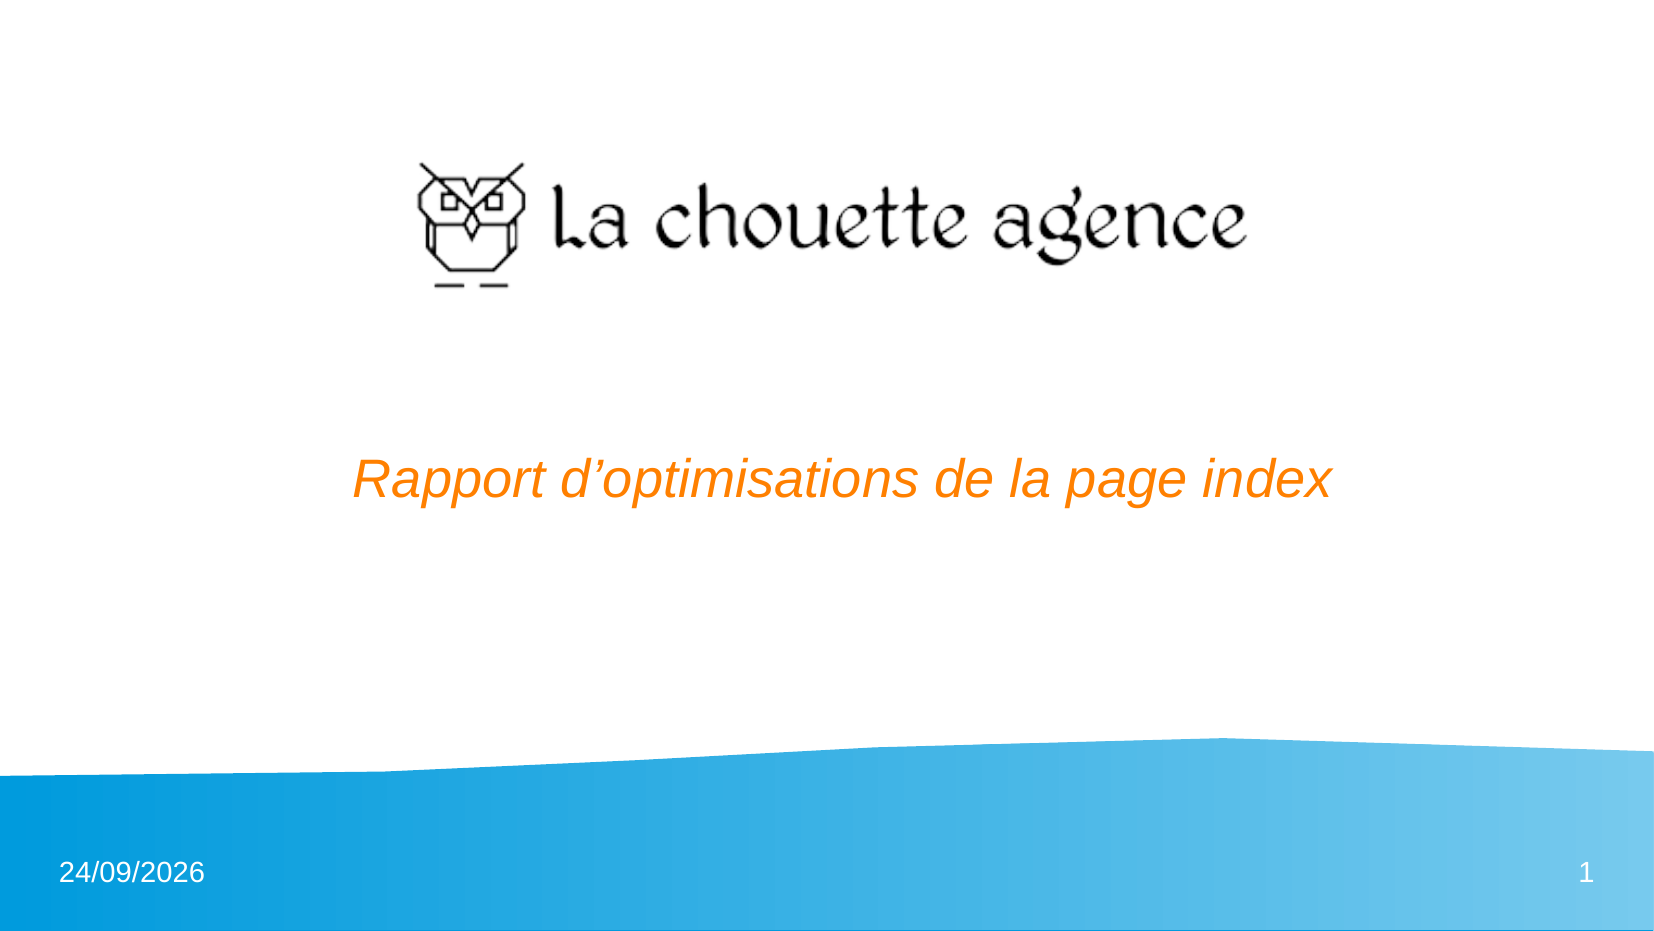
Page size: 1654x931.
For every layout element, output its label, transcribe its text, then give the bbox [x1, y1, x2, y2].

picture [413, 146, 1252, 303]
title Rapport d’optimisations de la page index [82, 389, 1560, 567]
